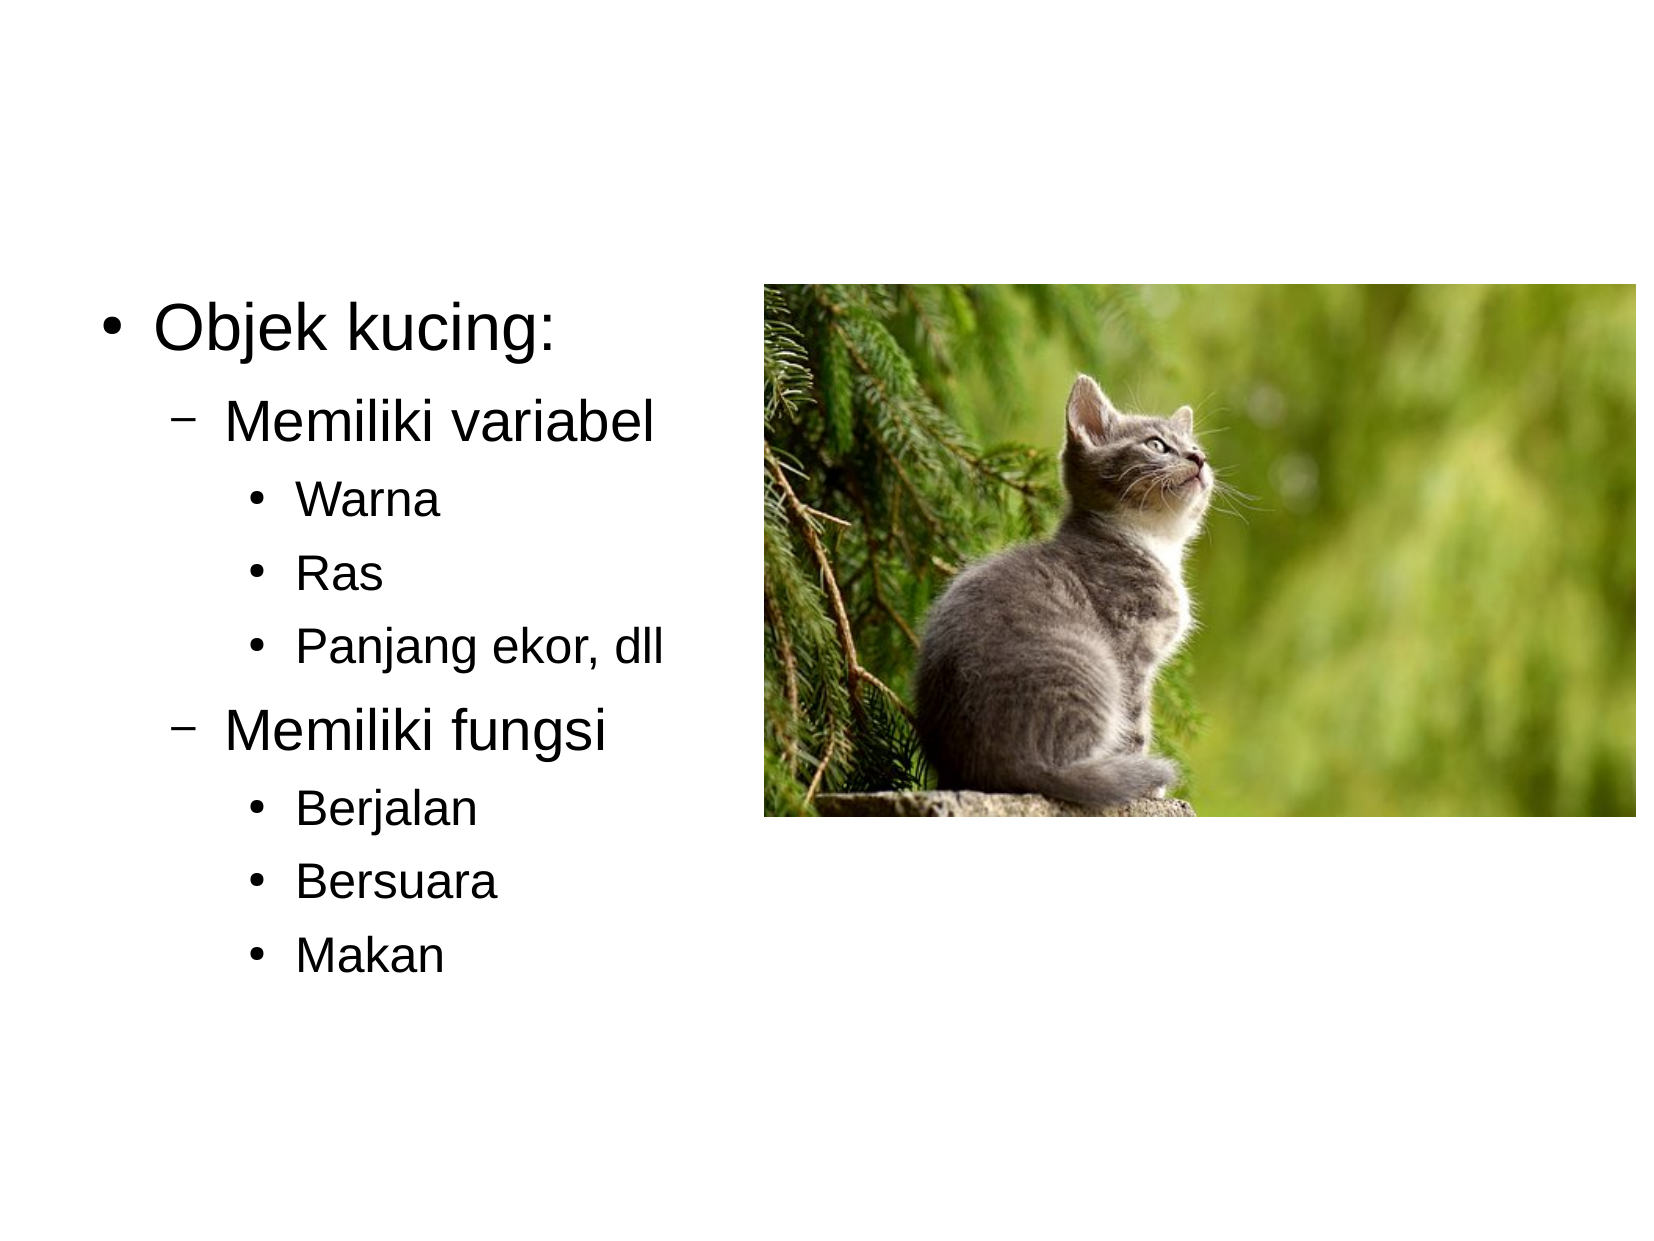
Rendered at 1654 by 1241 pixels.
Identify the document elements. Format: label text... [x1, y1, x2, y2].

list Objek kucing: Memiliki variabel Warna Ras Panjang ekor, dll Memiliki fungsi Berjalan Bersuara Makan [82, 290, 1571, 1010]
picture [764, 284, 1636, 817]
